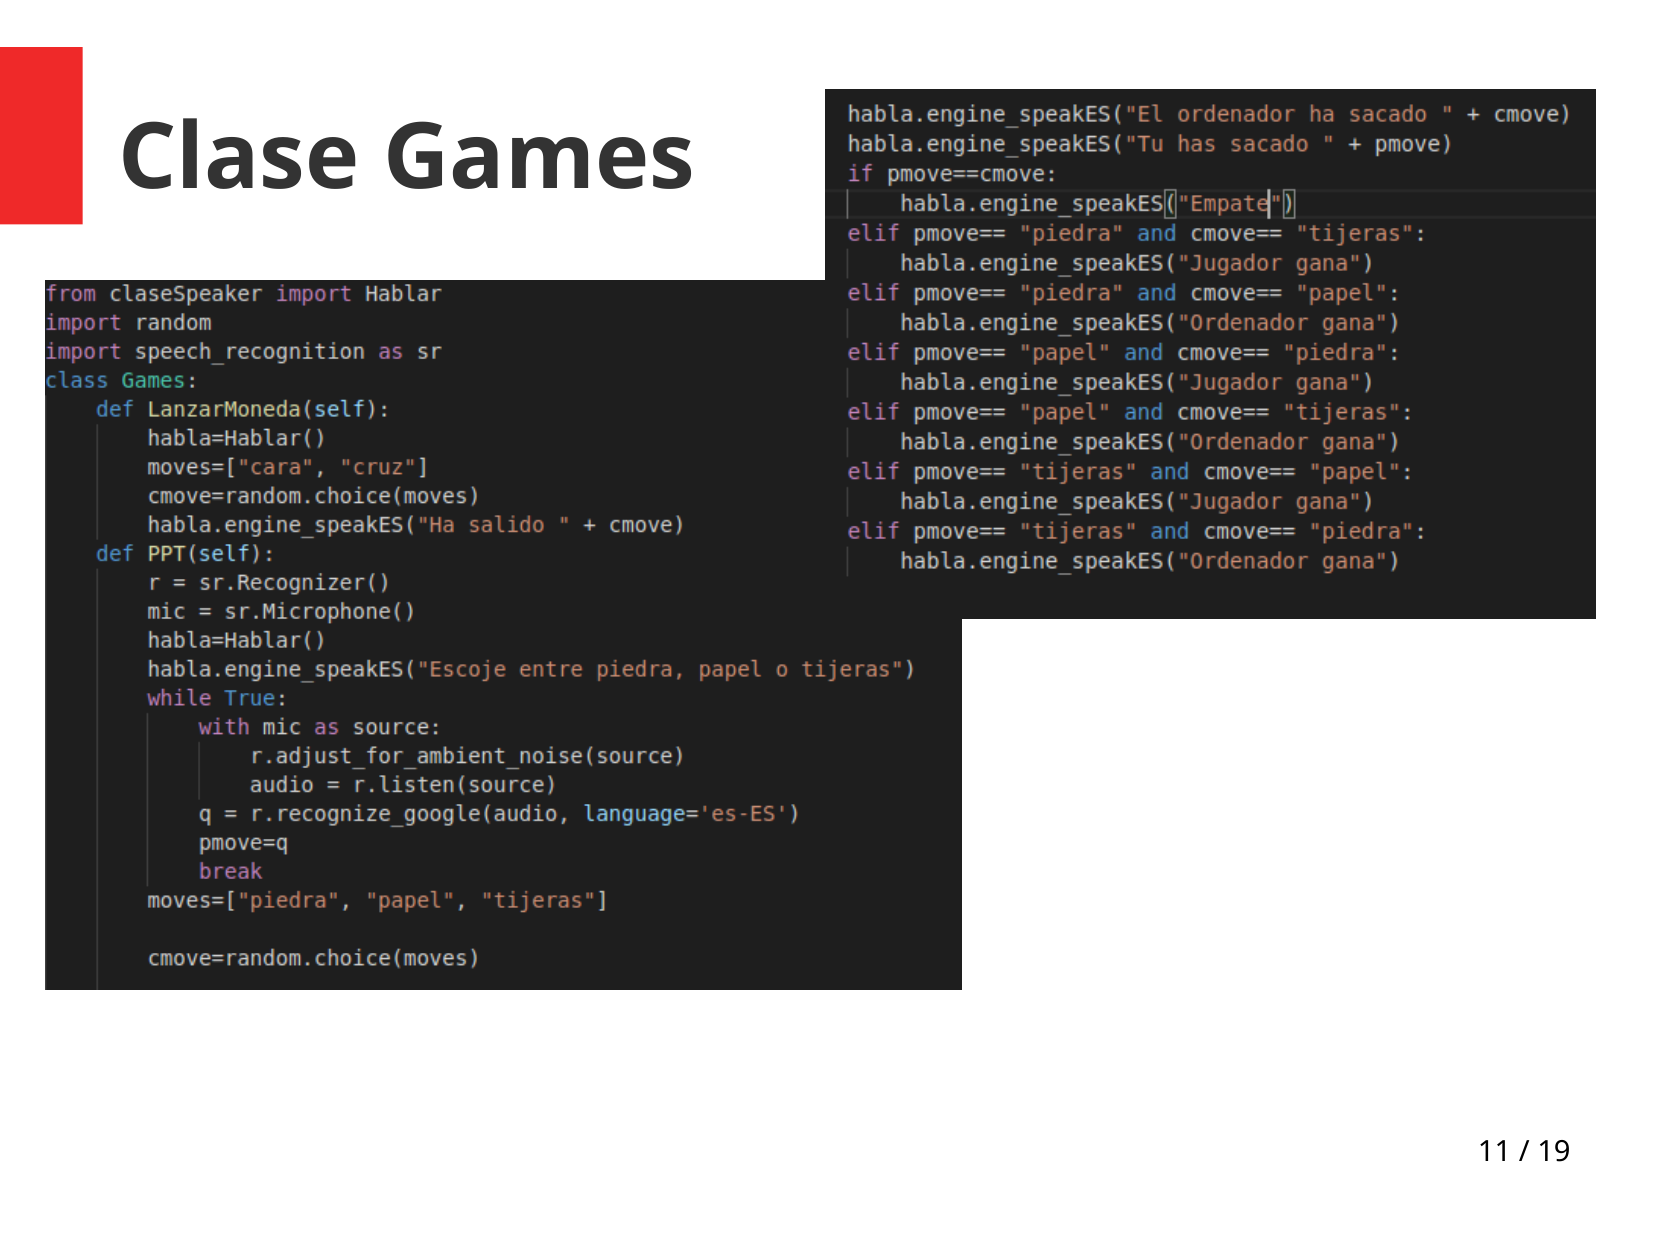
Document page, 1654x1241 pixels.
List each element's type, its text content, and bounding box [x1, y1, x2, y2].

picture [45, 89, 1596, 991]
title Clase Games [118, 49, 1571, 257]
